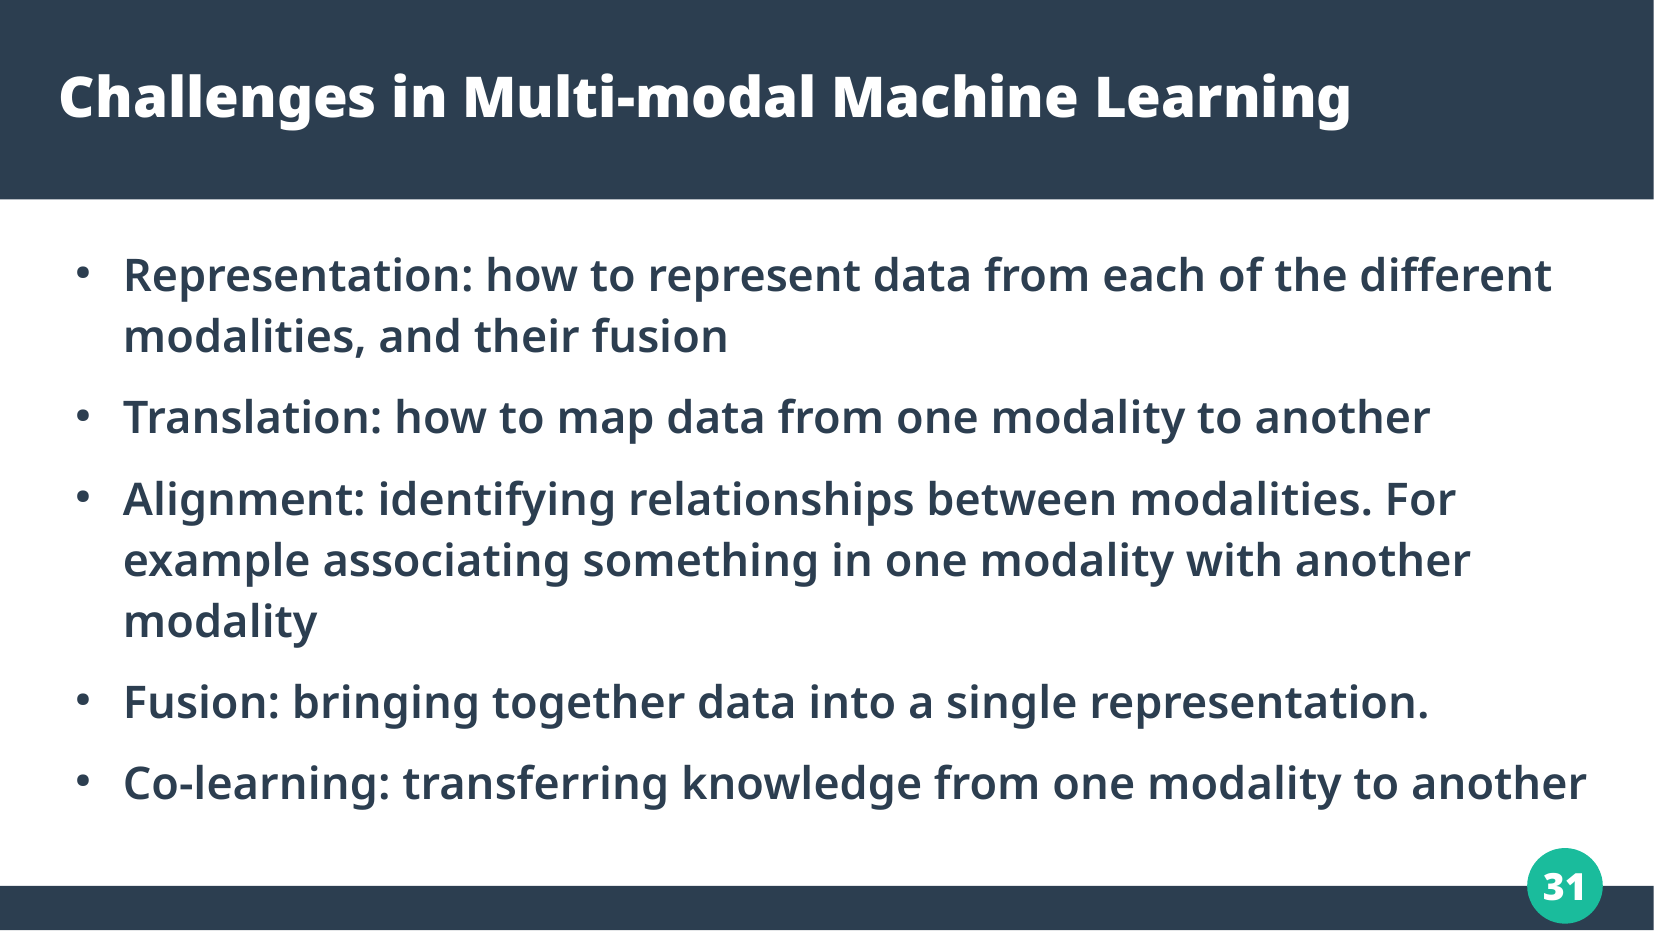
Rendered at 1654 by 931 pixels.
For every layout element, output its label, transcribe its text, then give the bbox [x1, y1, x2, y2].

list Representation: how to represent data from each of the different modalities, and their fusion Translation: how to map data from one modality to another Alignment: identifying relationships between modalities. For example associating something in one modality with another modality Fusion: bringing together data into a single representation. Co-learning: transferring knowledge from one modality to another [59, 243, 1595, 864]
title Challenges in Multi-modal Machine Learning [59, 37, 1595, 155]
